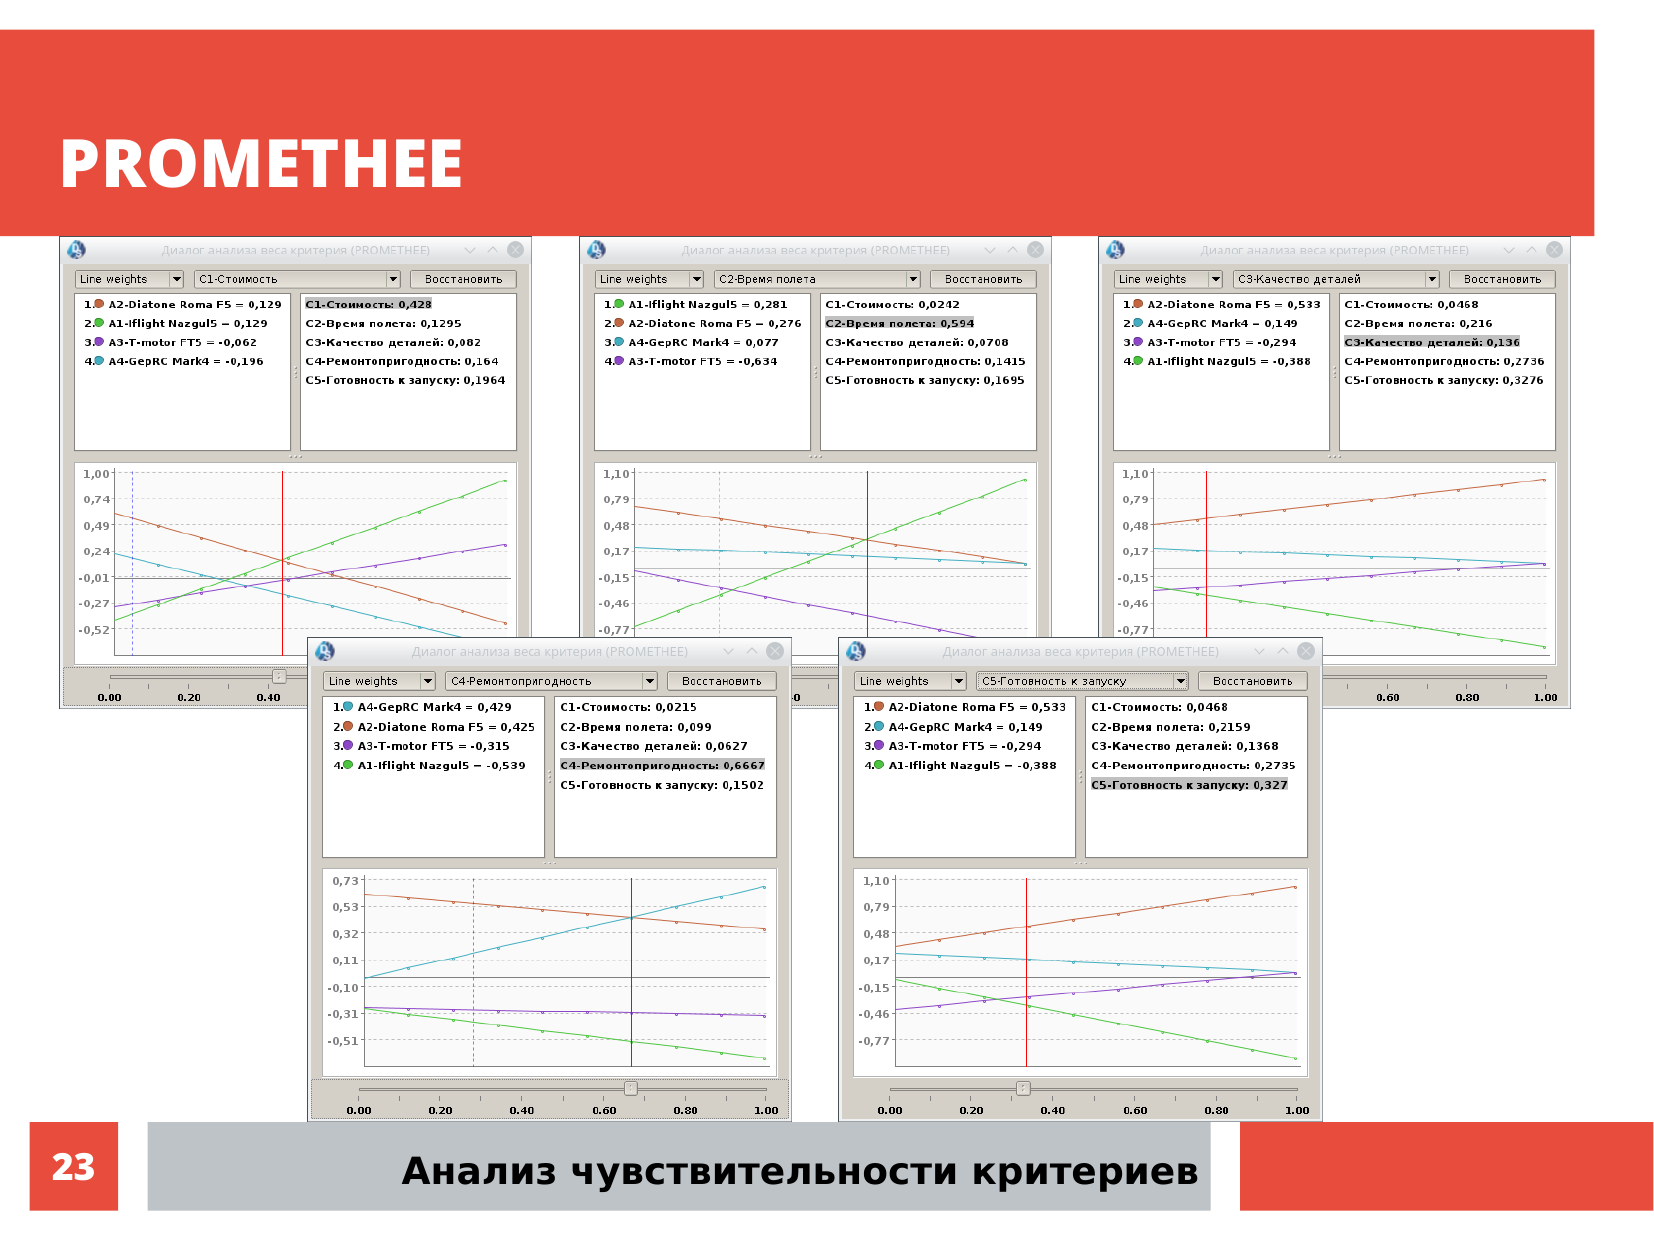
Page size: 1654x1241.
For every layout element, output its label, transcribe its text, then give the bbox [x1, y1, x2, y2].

title Анализ чувствительности критериев [401, 1122, 1264, 1193]
title PROMETHEE [59, 59, 1595, 207]
picture [59, 236, 1571, 1123]
